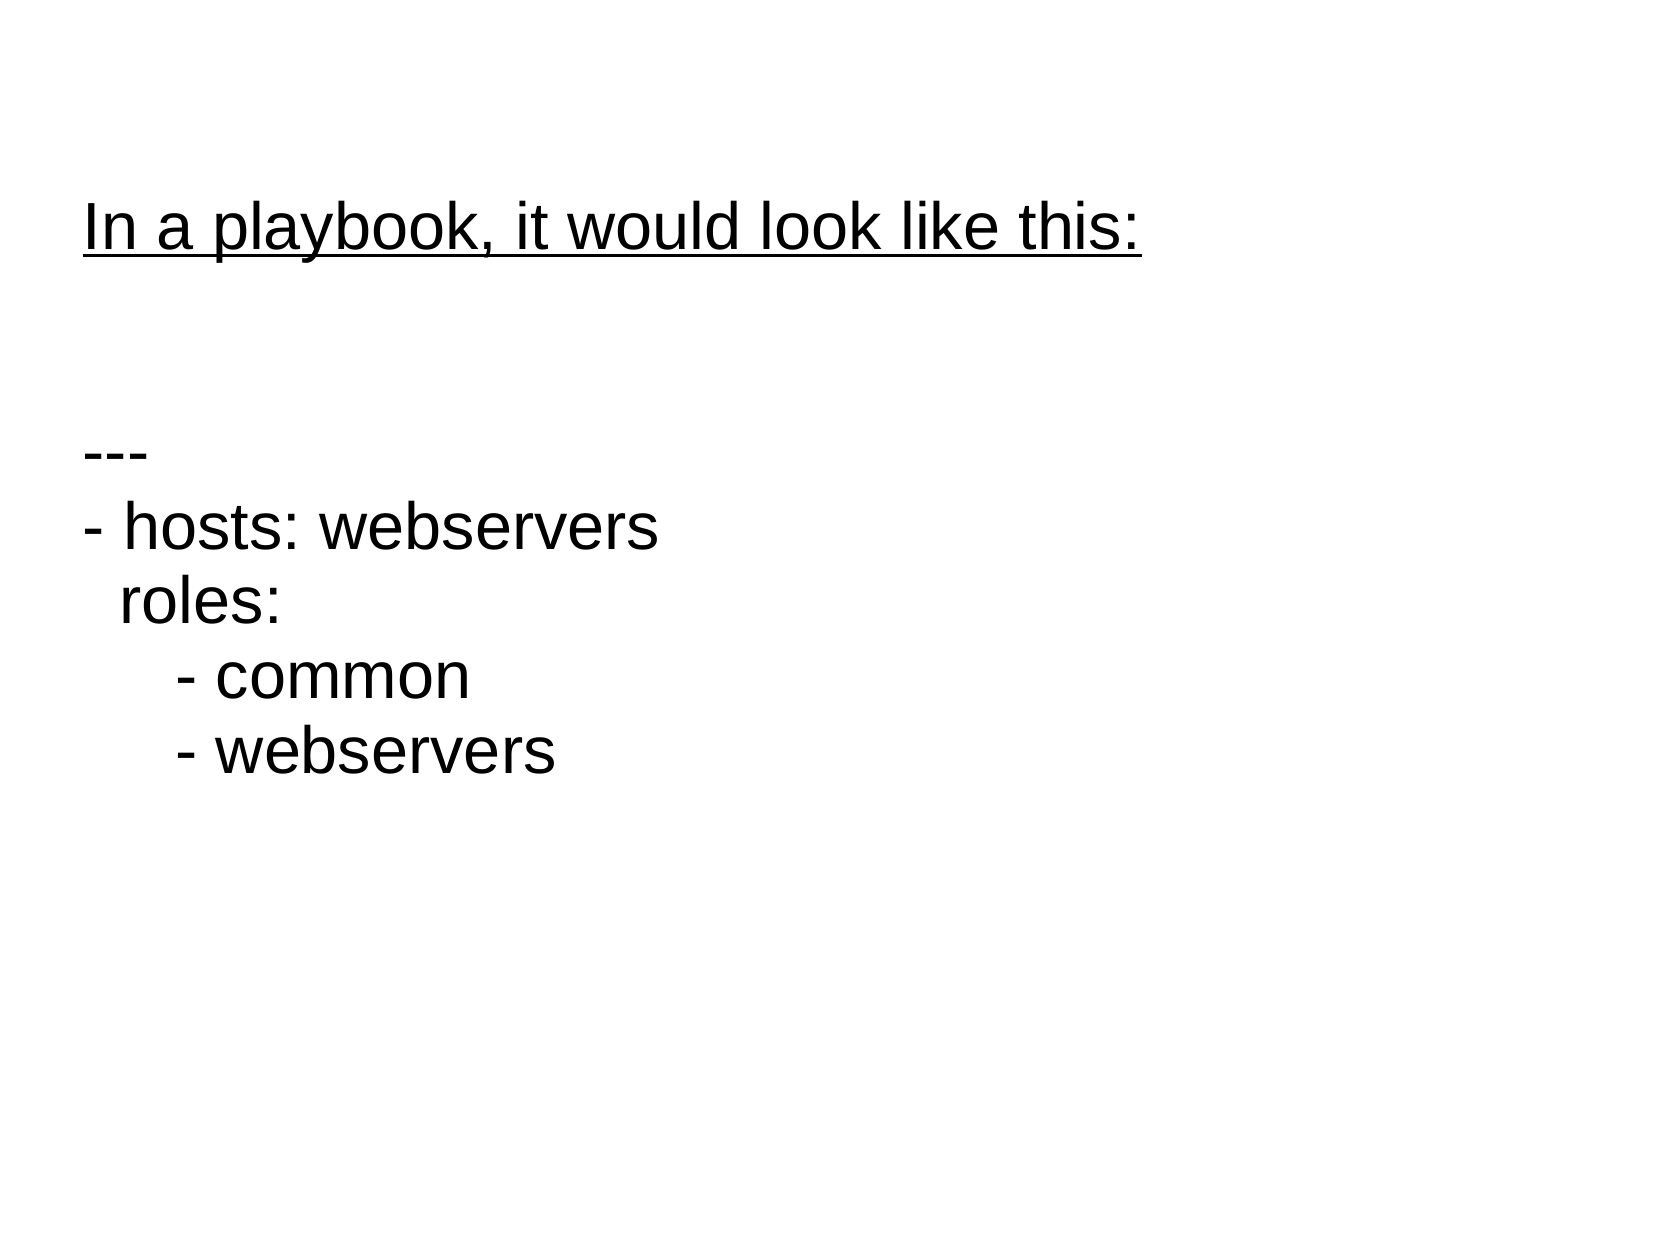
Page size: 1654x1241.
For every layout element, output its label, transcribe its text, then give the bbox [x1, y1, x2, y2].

subtitle In a playbook, it would look like this: --- - hosts: webservers roles: - common - webservers [82, 114, 1571, 1075]
